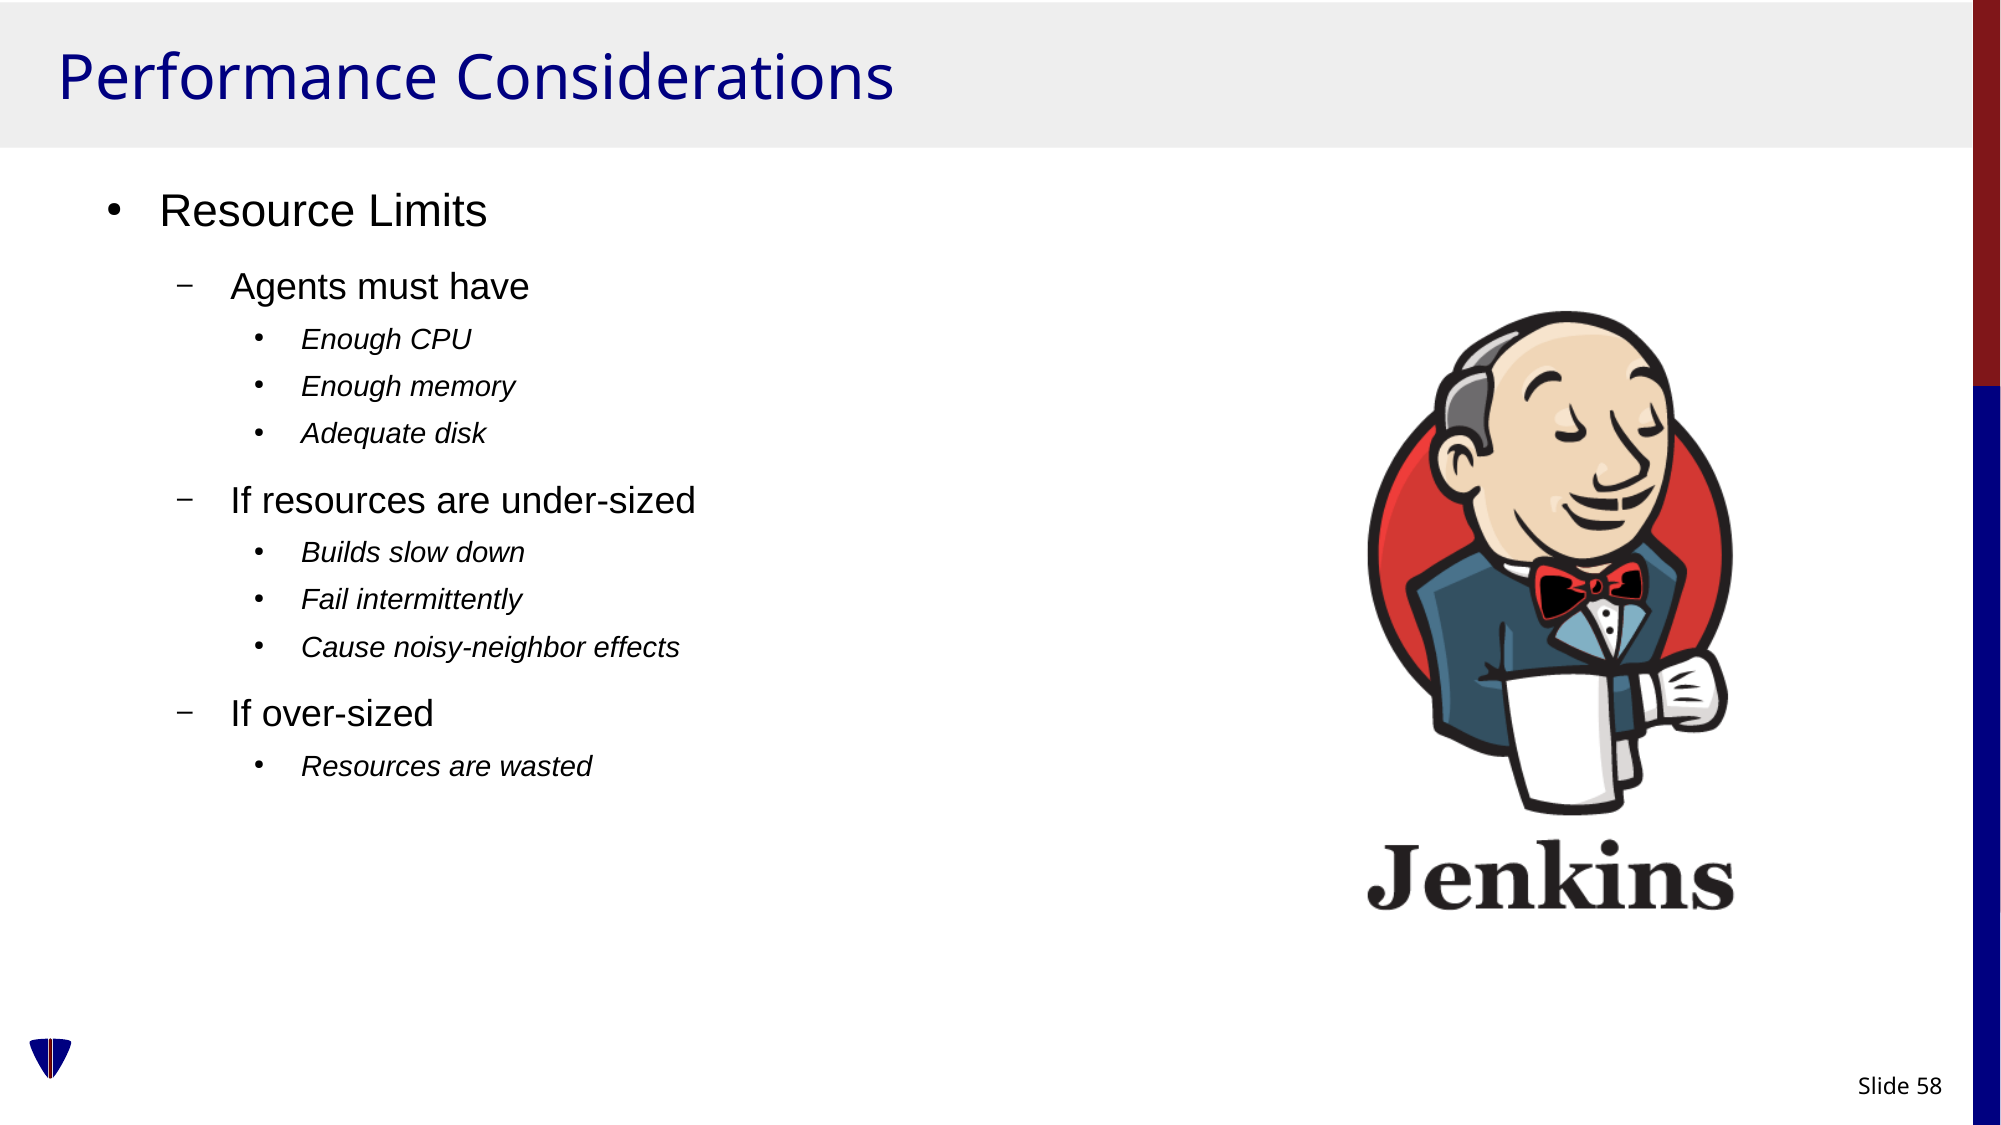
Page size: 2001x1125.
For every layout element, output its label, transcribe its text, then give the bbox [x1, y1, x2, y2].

picture [1240, 295, 1861, 916]
title Performance Considerations [0, 2, 1973, 148]
list Resource Limits Agents must have Enough CPU Enough memory Adequate disk If resources are under-sized Builds slow down Fail intermittently Cause noisy-neighbor effects If over-sized Resources are wasted [88, 177, 1123, 1034]
